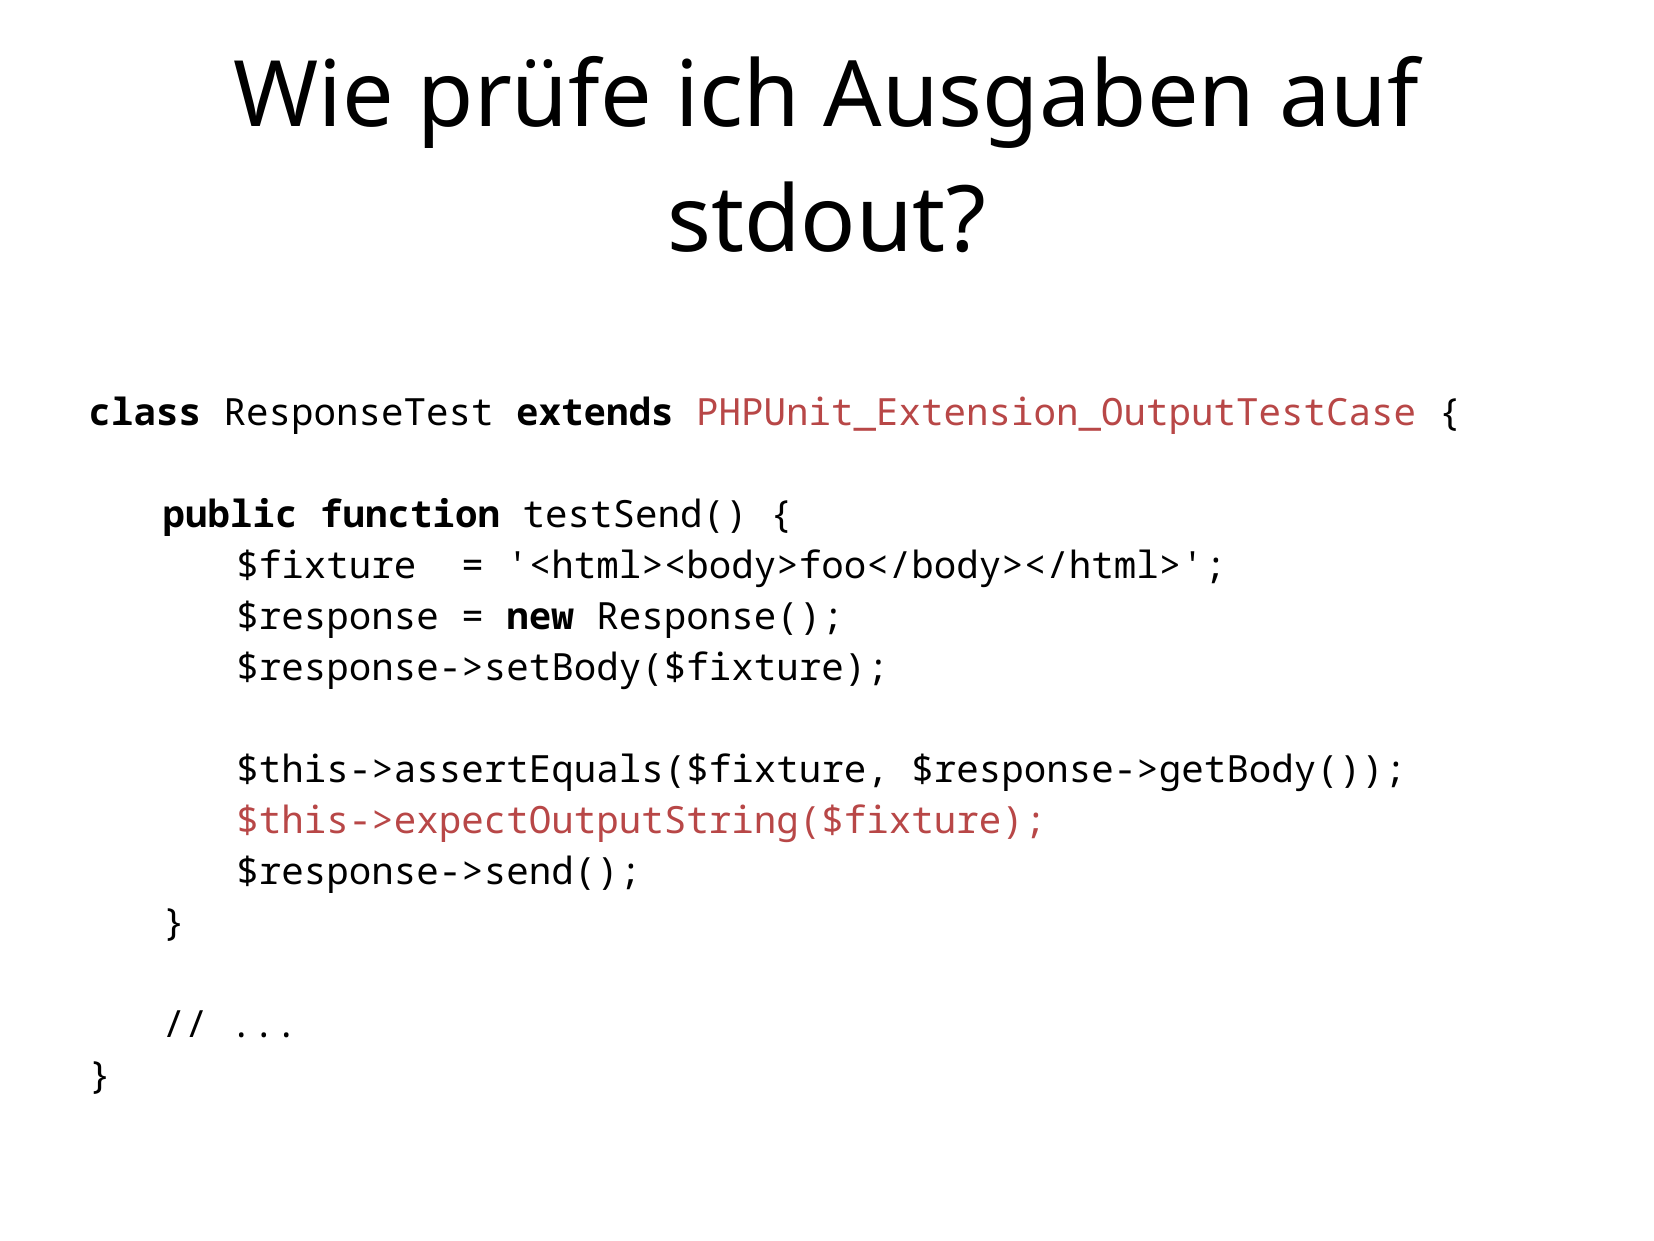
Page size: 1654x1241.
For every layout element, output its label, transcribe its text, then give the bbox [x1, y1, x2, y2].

title Wie prüfe ich Ausgaben auf stdout? [82, 56, 1571, 250]
text_box class ResponseTest extends PHPUnit_Extension_OutputTestCase { public function testSend() { $fixture = '<html><body>foo</body></html>'; $response = new Response(); $response->setBody($fixture); $this->assertEquals($fixture, $response->getBody()); $this->expectOutputString($fixture); $response->send(); } // ... } [73, 378, 1580, 918]
